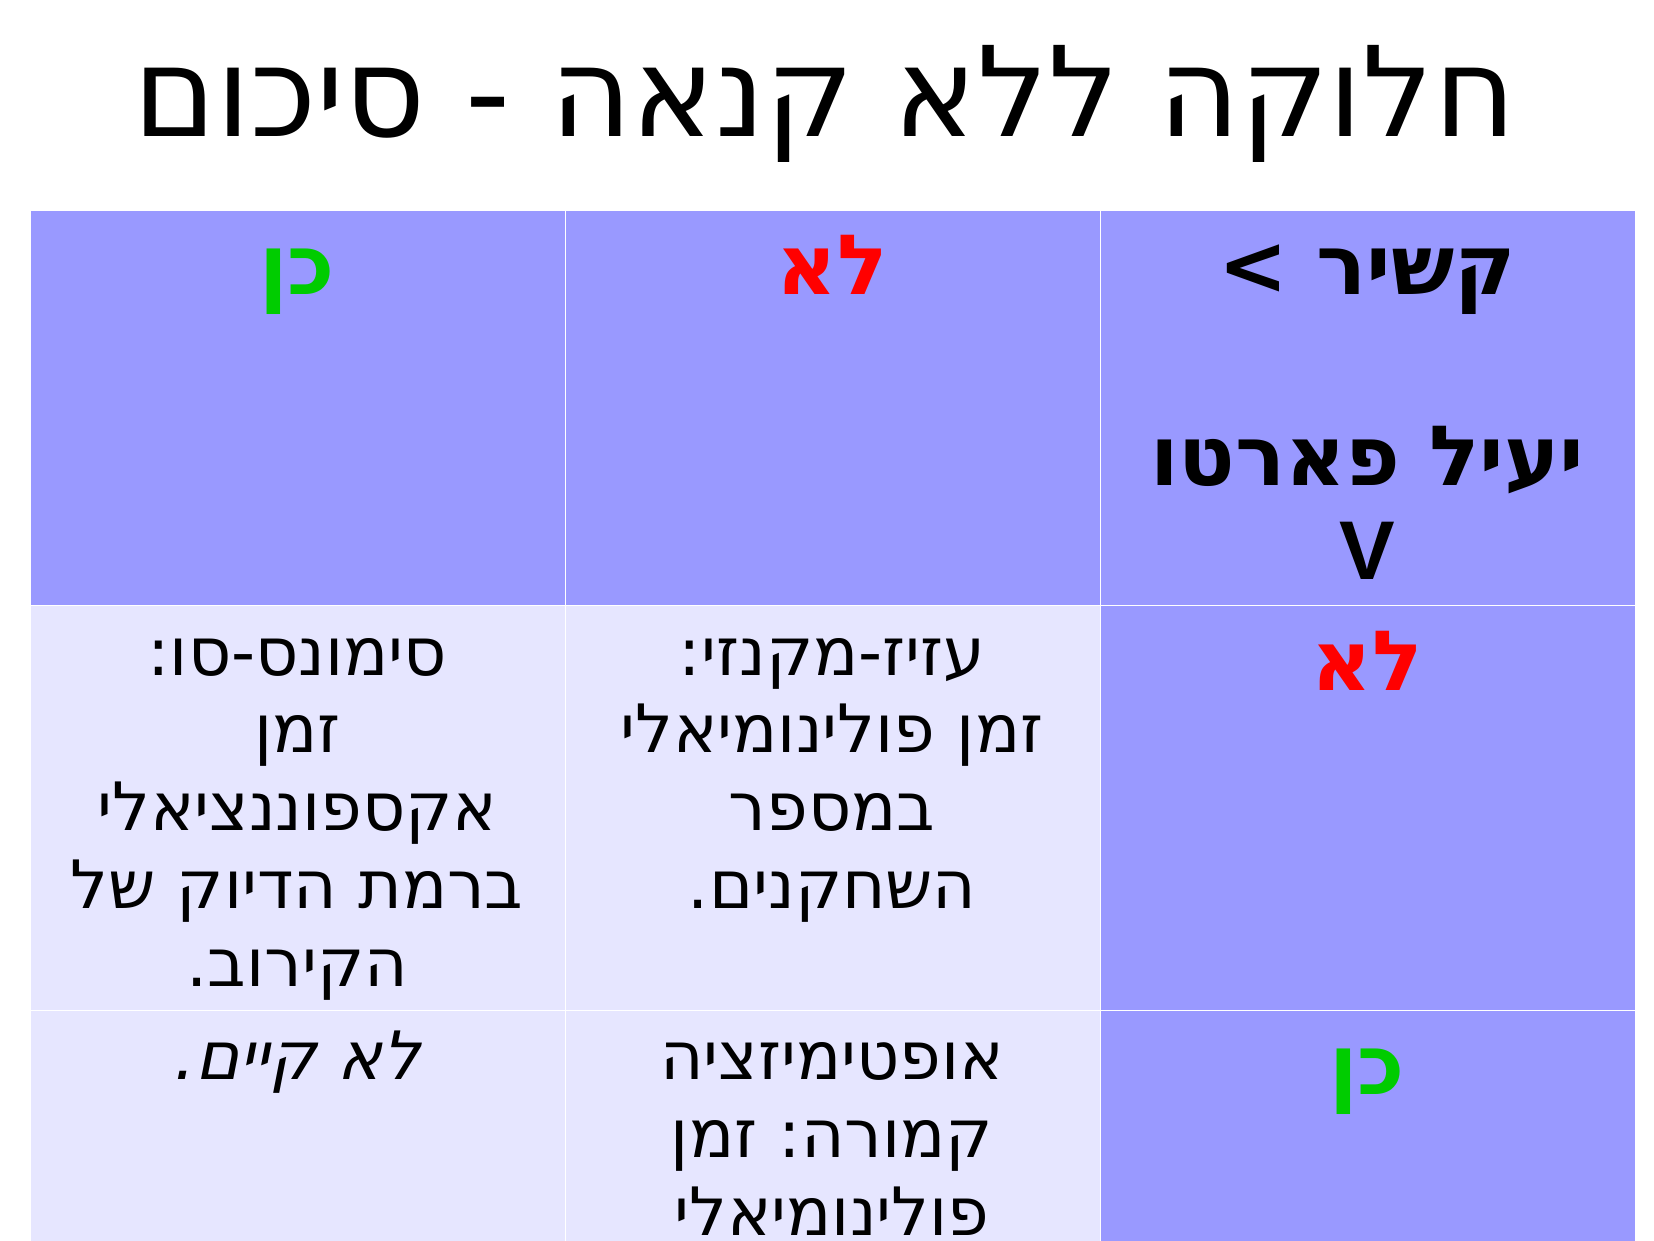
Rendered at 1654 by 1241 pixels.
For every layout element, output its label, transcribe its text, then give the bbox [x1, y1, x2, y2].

table_header כן [31, 211, 565, 605]
table_cell לא [1101, 606, 1635, 1010]
table_cell כן [1101, 1011, 1635, 1241]
table_cell עזיז-מקנזי: זמן פולינומיאלי במספר השחקנים. [566, 606, 1100, 1010]
table_cell סימונס-סו: זמן אקספוננציאלי ברמת הדיוק של הקירוב. [31, 606, 565, 1010]
table_header לא [566, 211, 1100, 605]
table_cell אופטימיזציה קמורה: זמן פולינומיאלי במספר השחקנים והאיזורים. [566, 1011, 1100, 1241]
table_header קשיר > יעיל פארטו V [1101, 211, 1635, 605]
title חלוקה ללא קנאה - סיכום [30, 7, 1654, 166]
table_cell לא קיים. [31, 1011, 565, 1241]
